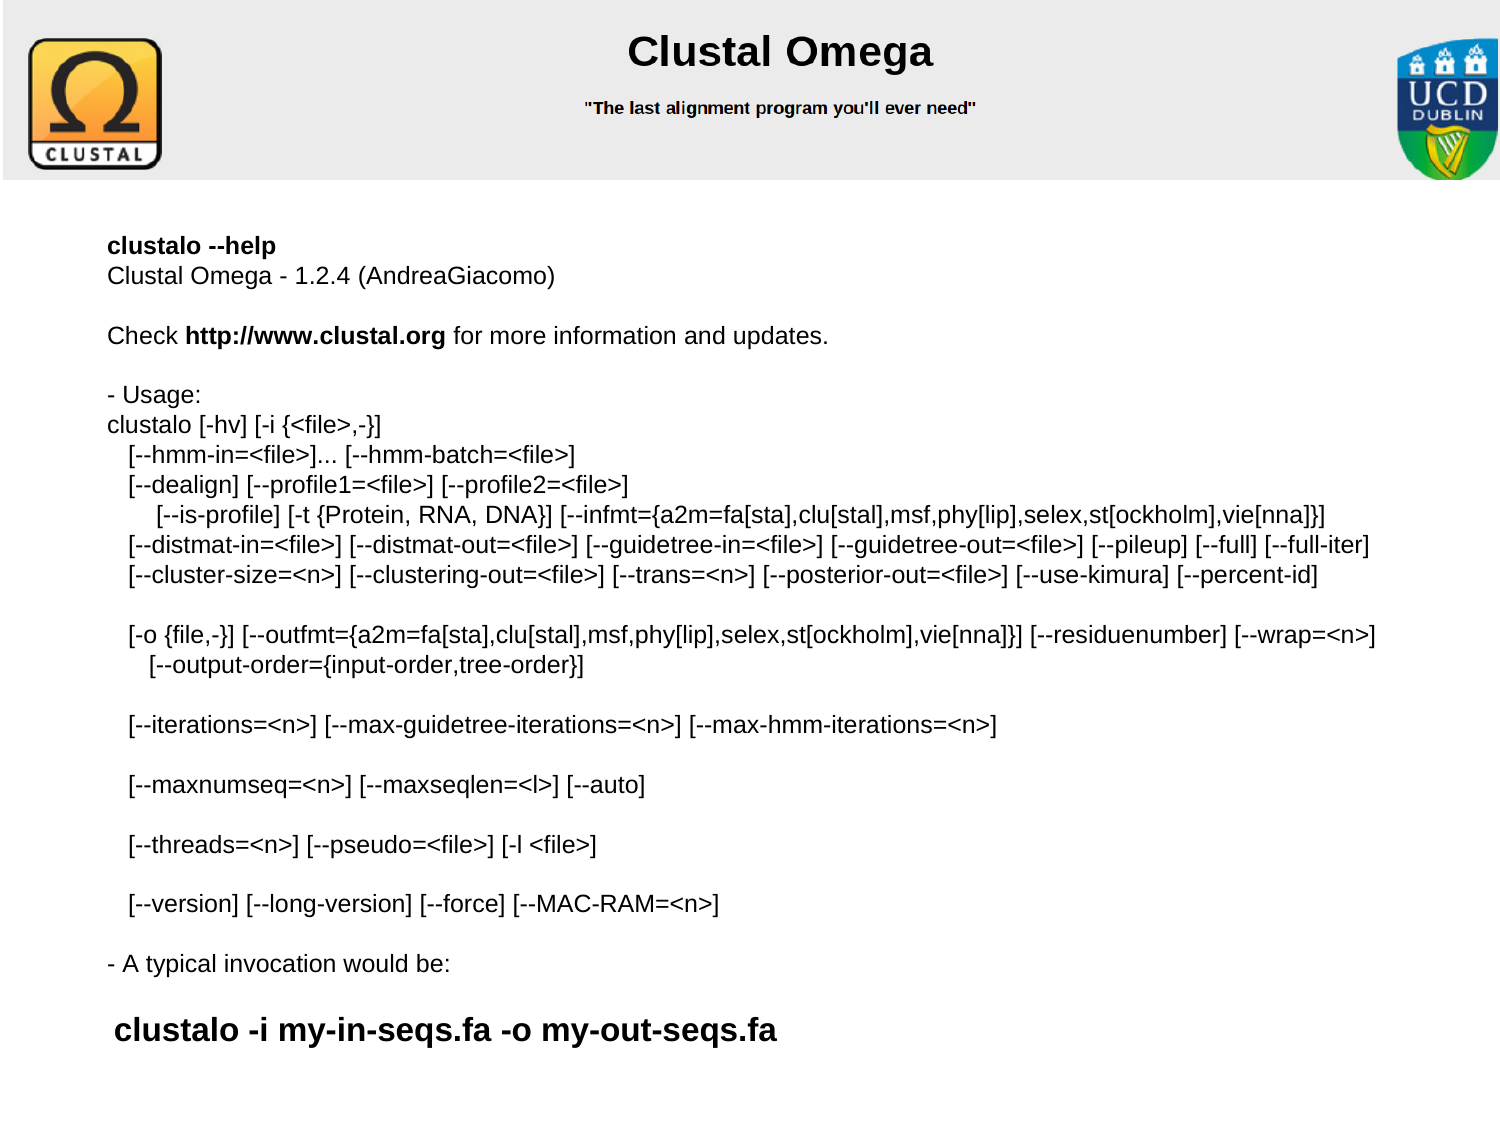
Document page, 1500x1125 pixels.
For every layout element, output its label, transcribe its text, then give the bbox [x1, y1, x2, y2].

picture [2, 0, 1500, 180]
text_box clustalo --help Clustal Omega - 1.2.4 (AndreaGiacomo) Check http://www.clustal.org for more information and updates. - Usage: clustalo [-hv] [-i {<file>,-}] [--hmm-in=<file>]... [--hmm-batch=<file>] [--dealign] [--profile1=<file>] [--profile2=<file>] [--is-profile] [-t {Protein, RNA, DNA}] [--infmt={a2m=fa[sta],clu[stal],msf,phy[lip],selex,st[ockholm],vie[nna]}] [--distmat-in=<file>] [--distmat-out=<file>] [--guidetree-in=<file>] [--guidetree-out=<file>] [--pileup] [--full] [--full-iter] [--cluster-size=<n>] [--clustering-out=<file>] [--trans=<n>] [--posterior-out=<file>] [--use-kimura] [--percent-id] [-o {file,-}] [--outfmt={a2m=fa[sta],clu[stal],msf,phy[lip],selex,st[ockholm],vie[nna]}] [--residuenumber] [--wrap=<n>] [--output-order={input-order,tree-order}] [--iterations=<n>] [--max-guidetree-iterations=<n>] [--max-hmm-iterations=<n>] [--maxnumseq=<n>] [--maxseqlen=<l>] [--auto] [--threads=<n>] [--pseudo=<file>] [-l <file>] [--version] [--long-version] [--force] [--MAC-RAM=<n>] - A typical invocation would be: clustalo -i my-in-seqs.fa -o my-out-seqs.fa [92, 221, 1401, 1086]
